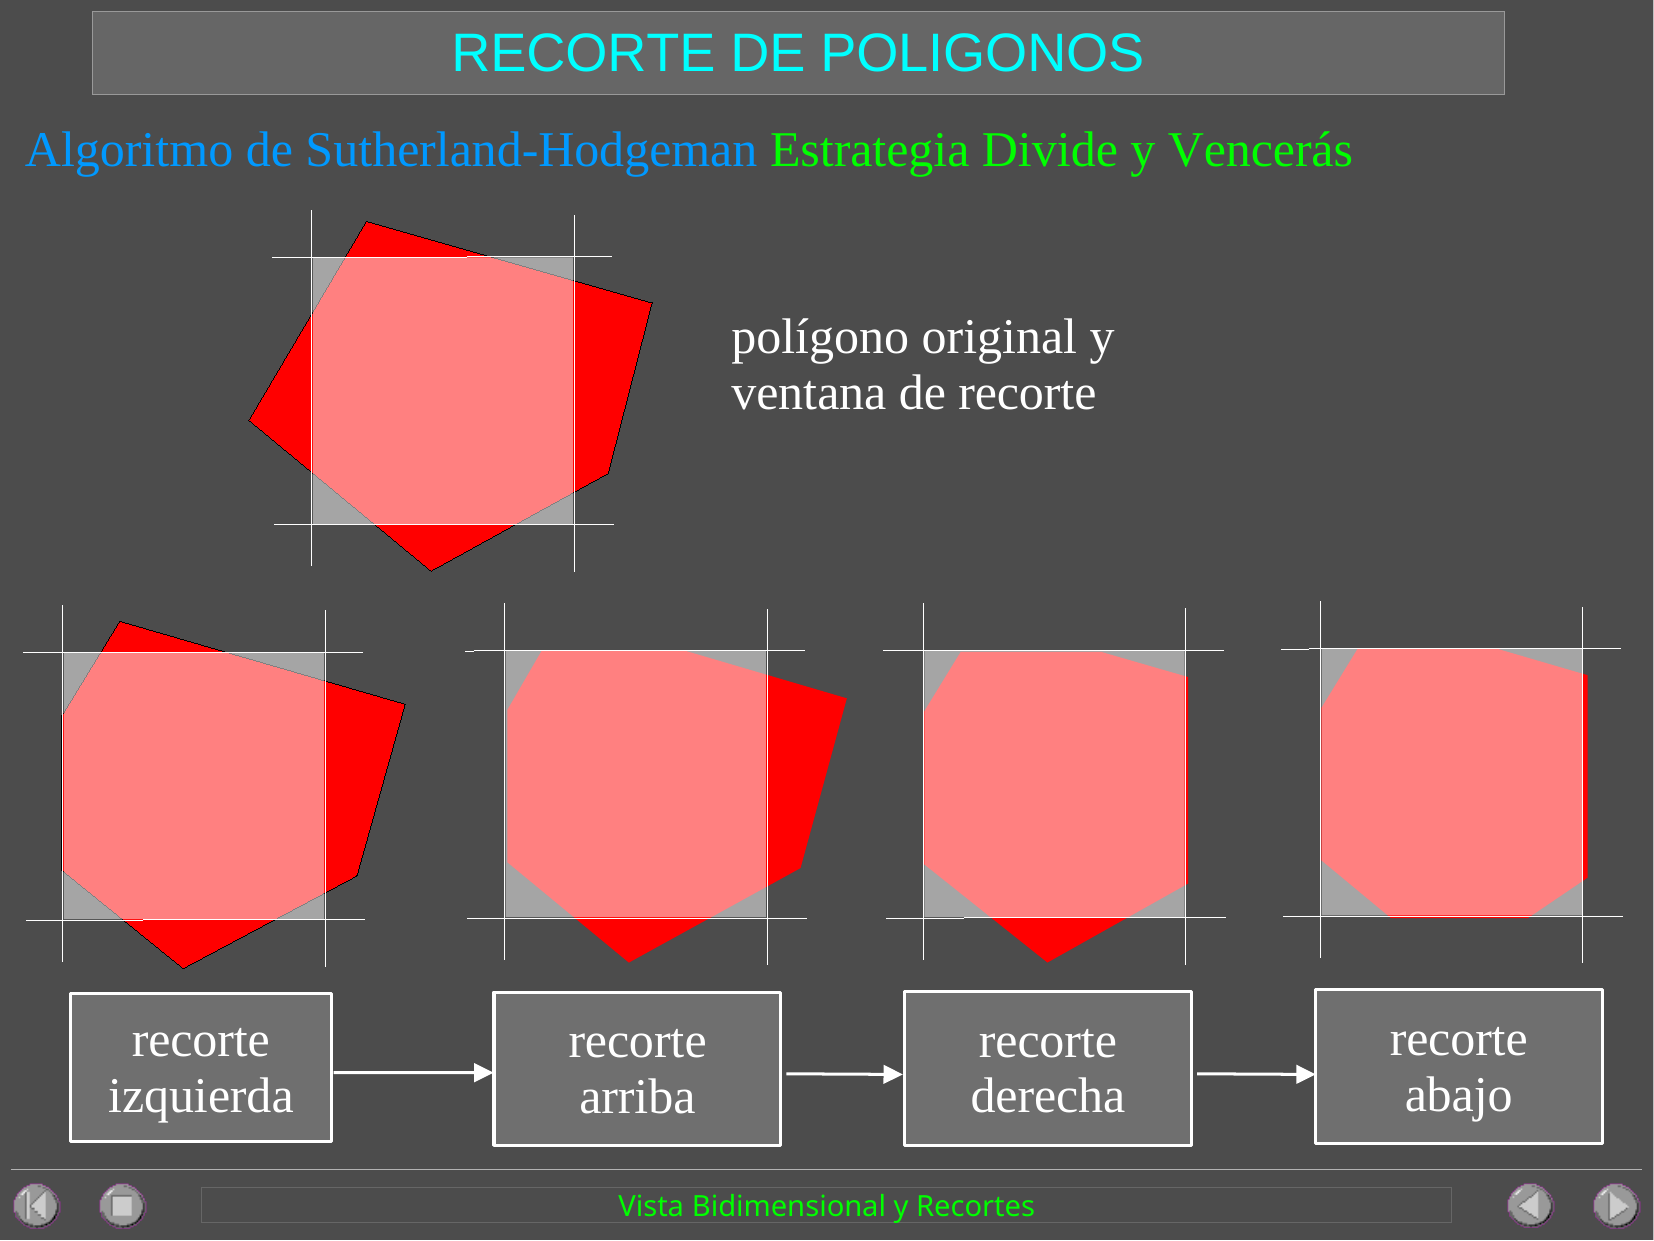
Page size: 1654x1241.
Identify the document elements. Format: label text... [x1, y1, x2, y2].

text_box [100, 621, 226, 652]
text_box recorte abajo [1315, 989, 1603, 1144]
text_box polígono original y ventana de recorte [731, 309, 1135, 430]
text_box [768, 675, 847, 886]
text_box [575, 280, 653, 492]
picture [1591, 1181, 1642, 1232]
text_box [375, 525, 515, 572]
text_box recorte arriba [493, 992, 781, 1146]
text_box [576, 919, 709, 963]
picture [1505, 1181, 1556, 1231]
text_box Algoritmo de Sutherland-Hodgeman Estrategia Divide y Vencerás [25, 122, 1519, 183]
text_box [1583, 673, 1588, 881]
text_box [505, 651, 767, 918]
picture [97, 1181, 148, 1232]
text_box [248, 314, 311, 472]
text_box recorte derecha [904, 991, 1192, 1146]
text_box [63, 653, 325, 969]
text_box [924, 651, 1185, 963]
text_box [1321, 649, 1582, 916]
title RECORTE DE POLIGONOS [92, 11, 1505, 95]
text_box [312, 221, 574, 524]
text_box recorte izquierda [70, 993, 332, 1142]
text_box [326, 681, 406, 893]
picture [11, 1181, 62, 1232]
